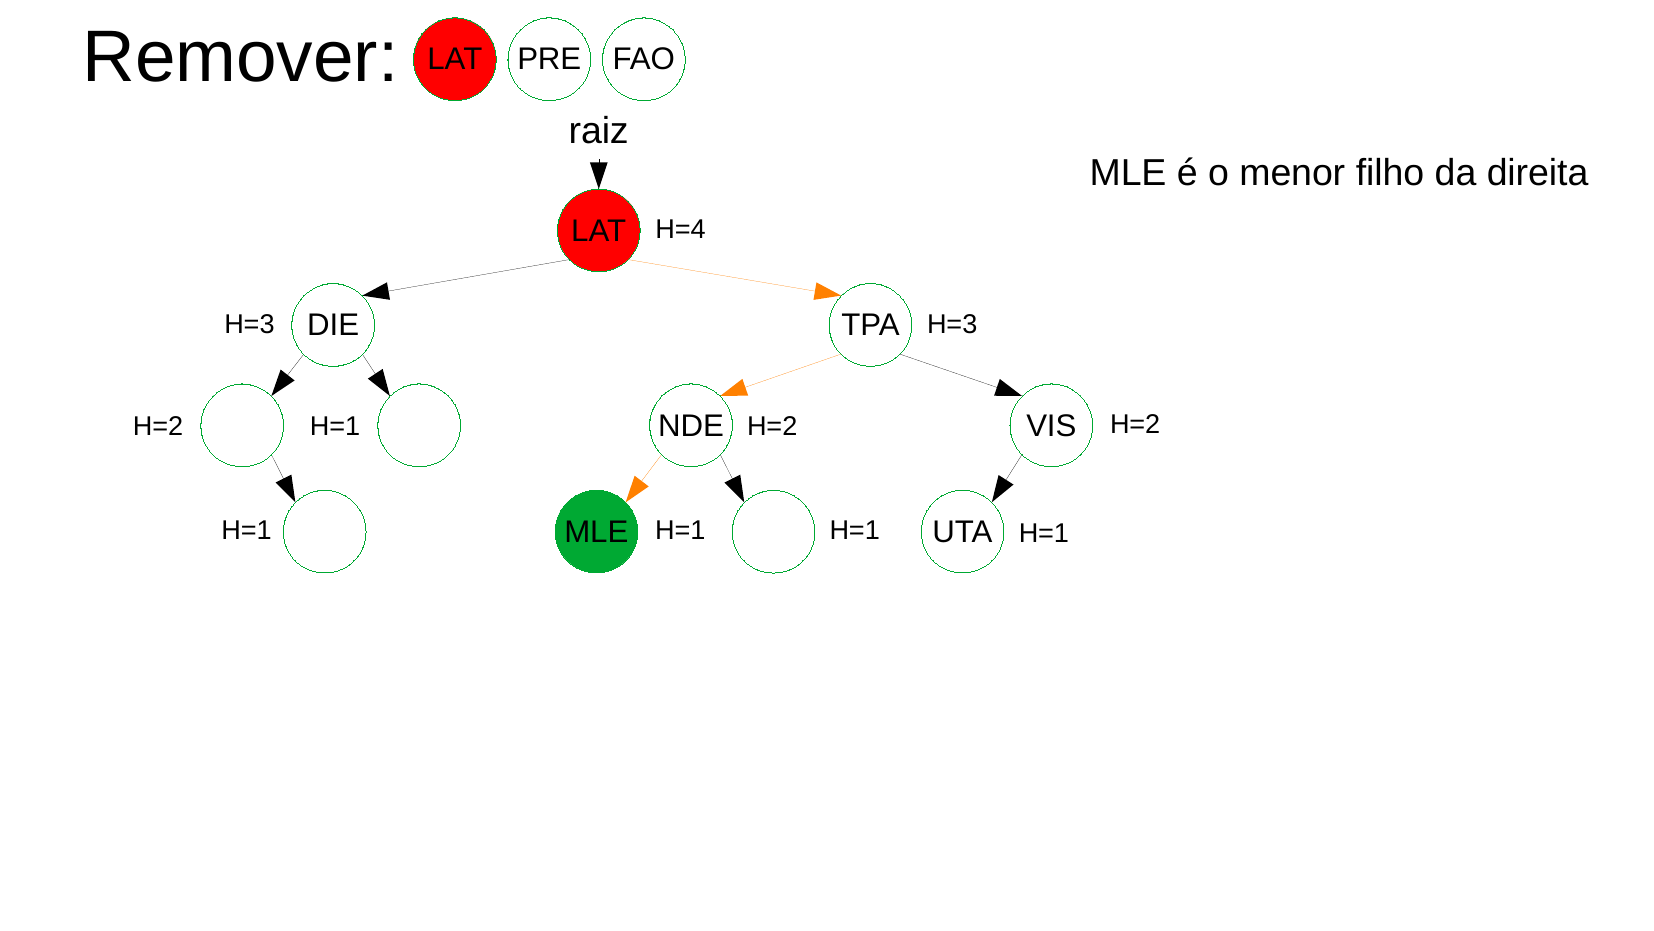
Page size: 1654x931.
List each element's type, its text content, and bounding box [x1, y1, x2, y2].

text_box H=1 [640, 507, 721, 553]
text_box H=3 [912, 301, 993, 347]
text_box H=2 [1095, 401, 1176, 447]
text_box H=2 [118, 403, 199, 449]
text_box PRE [732, 490, 815, 574]
text_box LAT [413, 17, 497, 101]
text_box DIE [291, 283, 375, 367]
text_box BUA [200, 383, 284, 467]
text_box H=1 [206, 507, 287, 553]
text_box H=3 [209, 301, 290, 347]
text_box PRE [507, 17, 591, 101]
text_box FAO [377, 383, 461, 467]
text_box VIS [1010, 383, 1093, 467]
text_box LAT [557, 189, 640, 272]
text_box MLE [555, 490, 638, 573]
text_box H=1 [814, 507, 895, 553]
text_box TPA [829, 283, 912, 367]
text_box CML [283, 490, 367, 573]
text_box H=4 [640, 206, 721, 252]
text_box H=2 [732, 403, 813, 449]
text_box MLE é o menor filho da direita [1074, 143, 1654, 327]
text_box raiz [553, 102, 644, 160]
text_box UTA [921, 490, 1003, 573]
text_box NDE [649, 383, 733, 467]
text_box H=1 [1003, 510, 1084, 556]
title Remover: [82, 0, 402, 138]
text_box FAO [602, 17, 686, 101]
text_box H=1 [295, 403, 376, 449]
